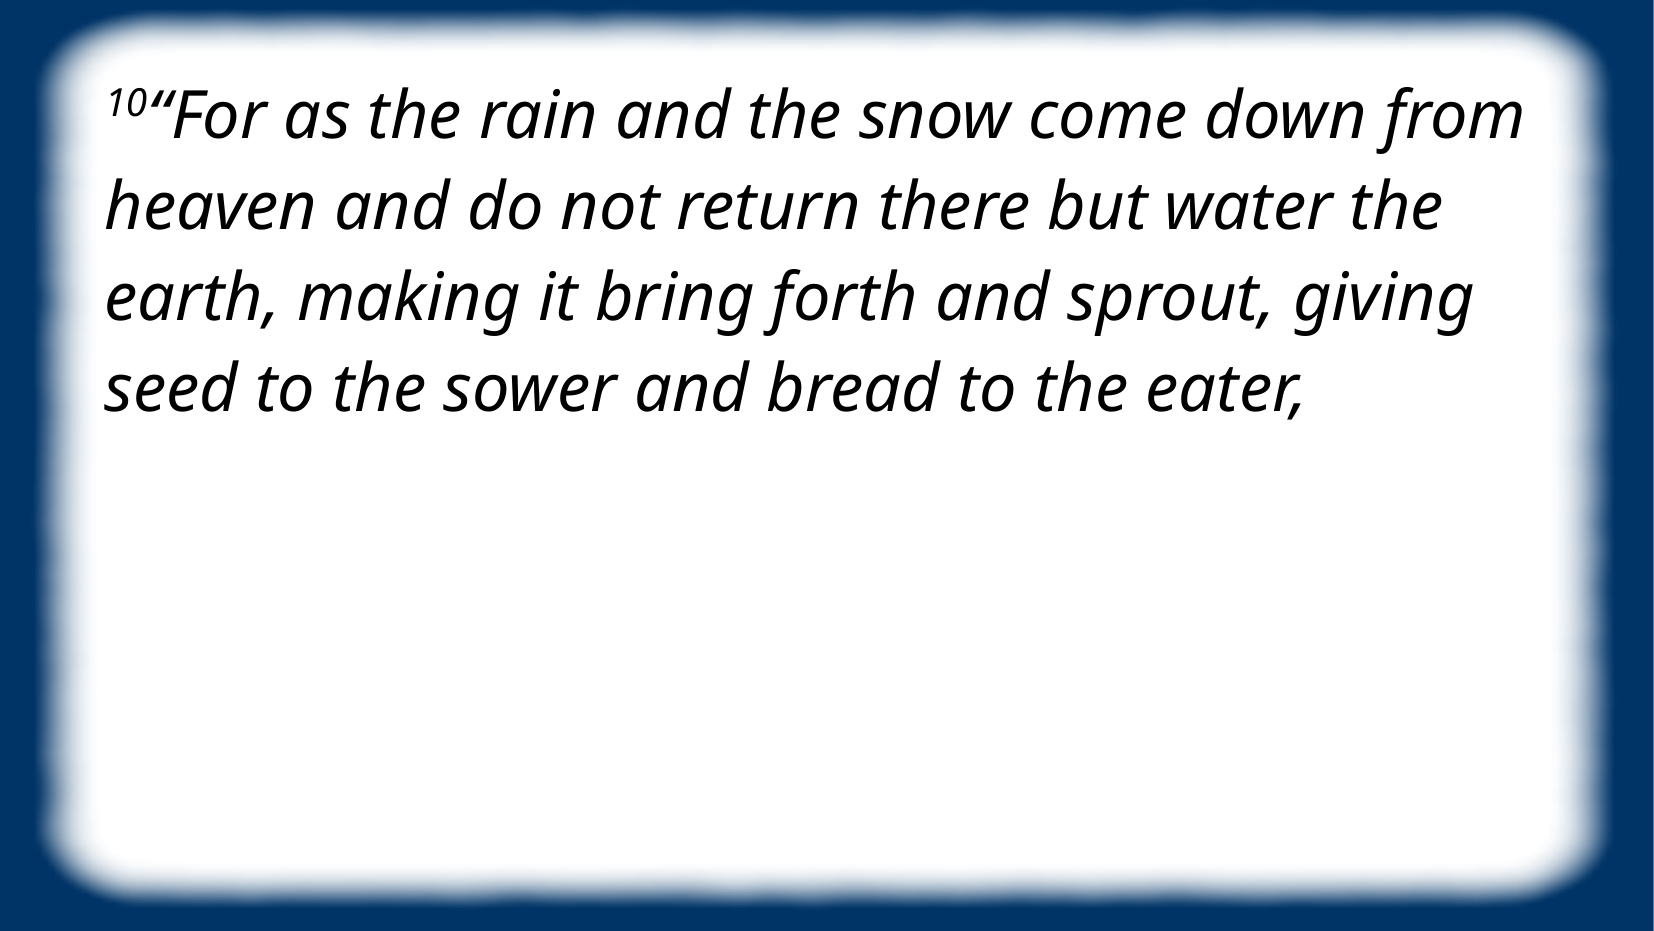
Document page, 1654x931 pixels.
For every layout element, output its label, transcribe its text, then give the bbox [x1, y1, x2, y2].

picture [0, 0, 1654, 931]
text_box 10“For as the rain and the snow come down from heaven and do not return there but water the earth, making it bring forth and sprout, giving seed to the sower and bread to the eater, [90, 60, 1561, 436]
